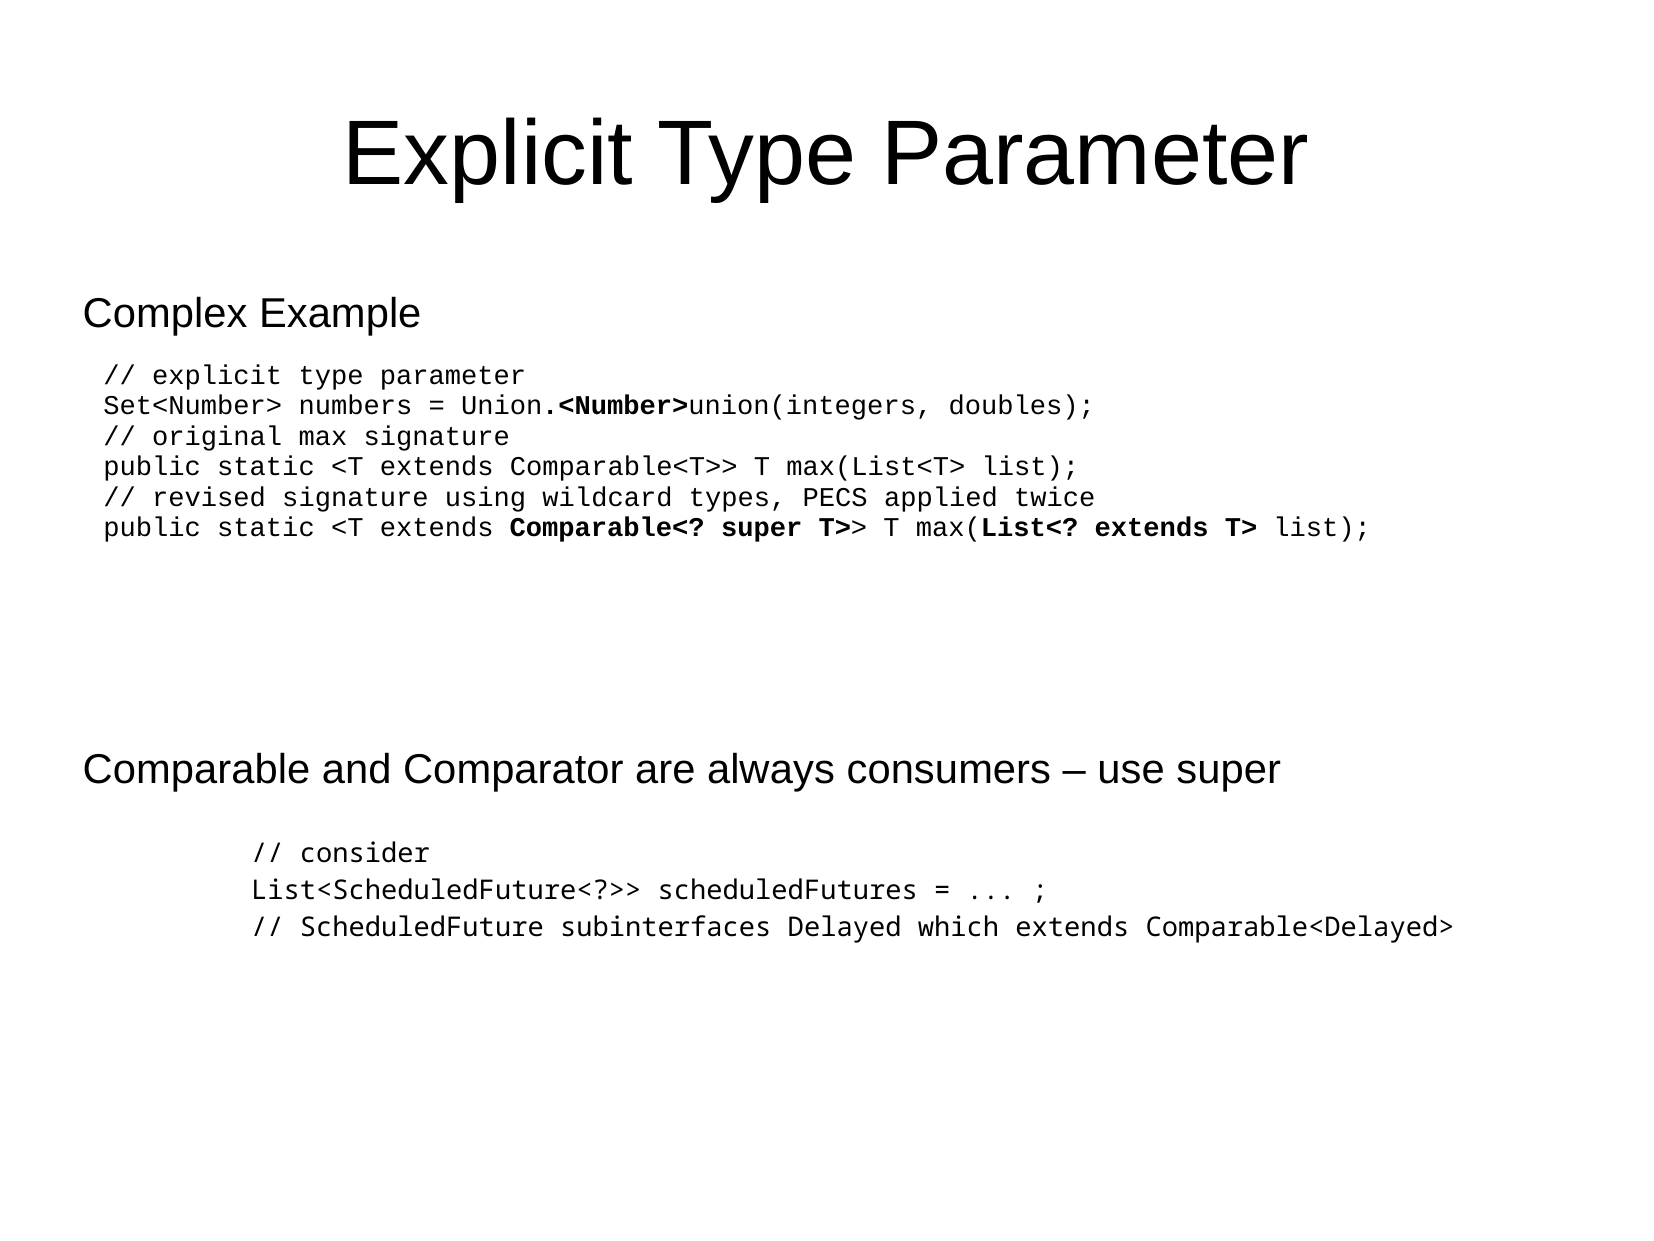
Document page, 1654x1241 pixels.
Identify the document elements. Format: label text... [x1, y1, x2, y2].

text_box // consider List<ScheduledFuture<?>> scheduledFutures = ... ; // ScheduledFuture subinterfaces Delayed which extends Comparable<Delayed> [236, 826, 1477, 1024]
text_box // explicit type parameter Set<Number> numbers = Union.<Number>union(integers, doubles); // original max signature public static <T extends Comparable<T>> T max(List<T> list); // revised signature using wildcard types, PECS applied twice public static <T extends Comparable<? super T>> T max(List<? extends T> list); [88, 354, 1506, 604]
title Explicit Type Parameter [82, 56, 1571, 250]
list Complex Example Comparable and Comparator are always consumers – use super [82, 290, 1565, 1093]
